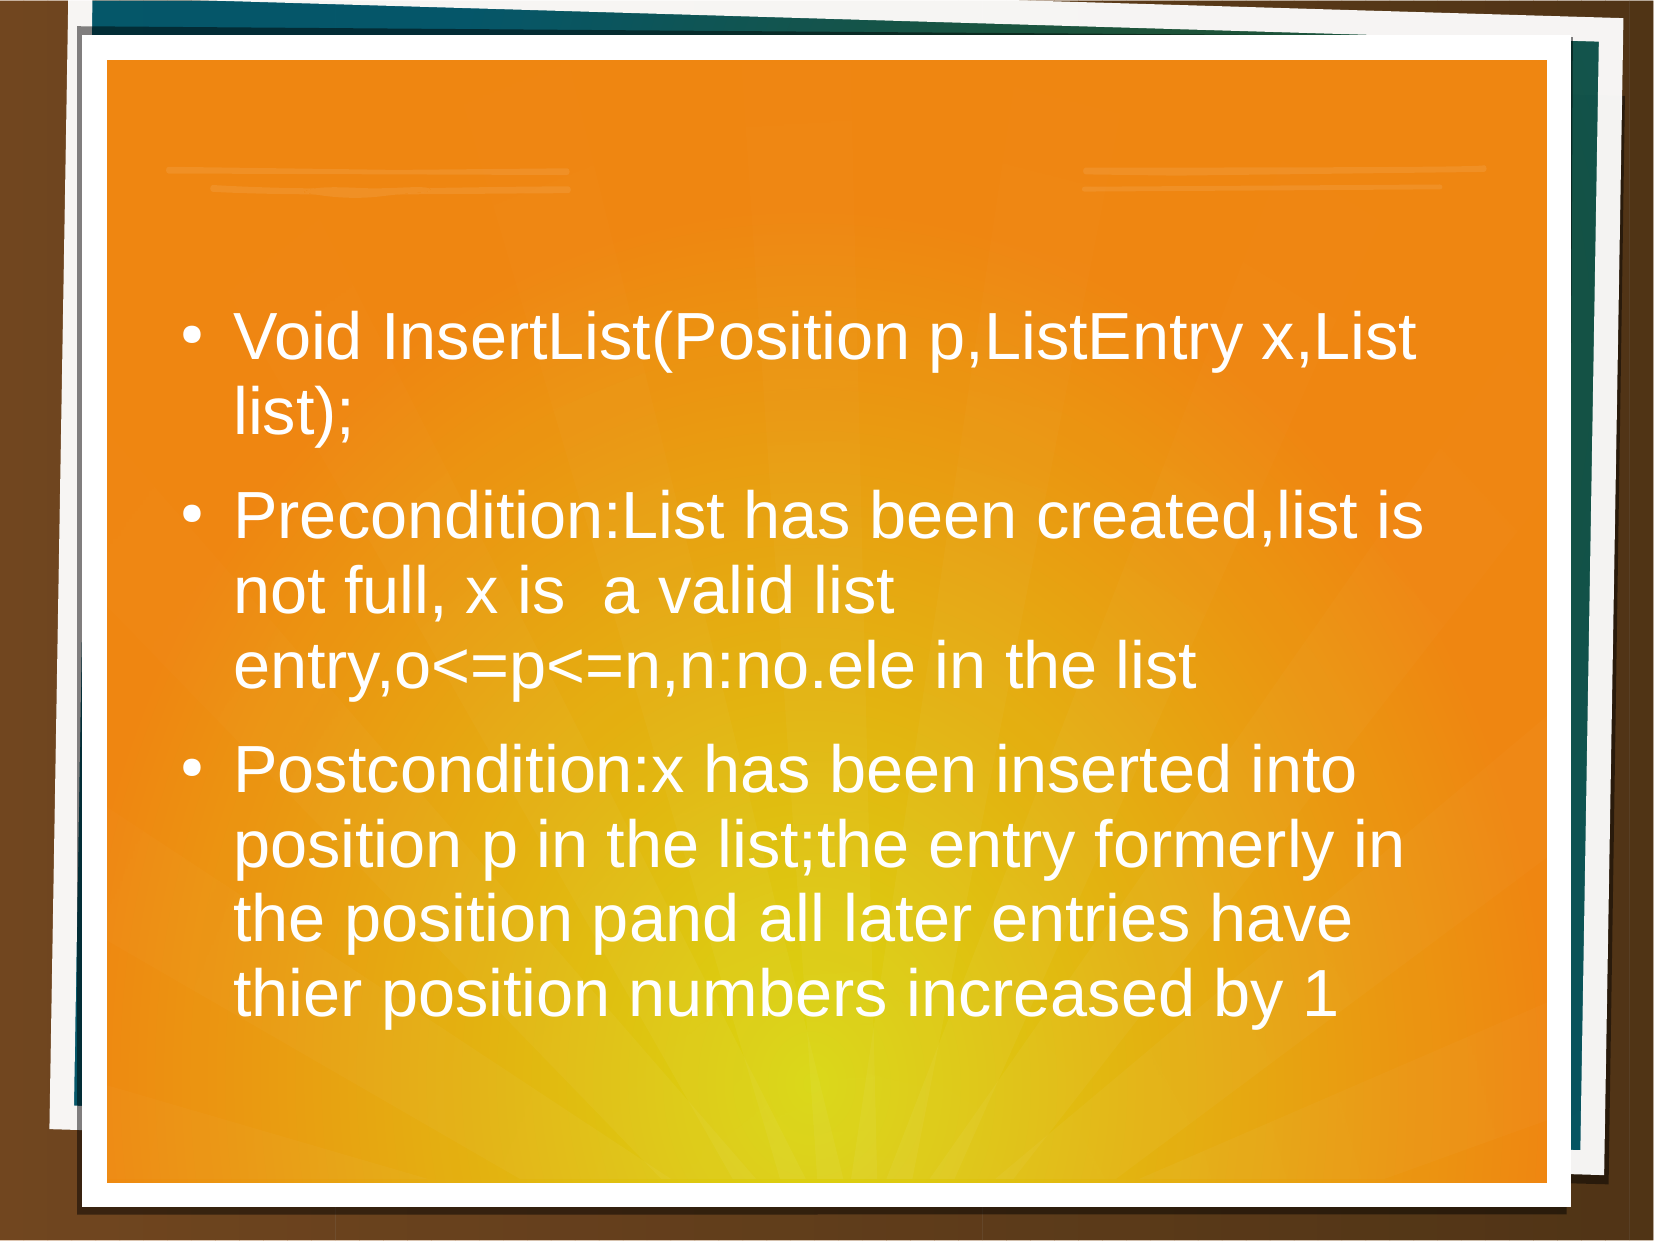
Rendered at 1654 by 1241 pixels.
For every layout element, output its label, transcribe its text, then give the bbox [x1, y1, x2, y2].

list Void InsertList(Position p,ListEntry x,List list); Precondition:List has been created,list is not full, x is a valid list entry,o<=p<=n,n:no.ele in the list Postcondition:x has been inserted into position p in the list;the entry formerly in the position pand all later entries have thier position numbers increased by 1 [162, 299, 1492, 1241]
